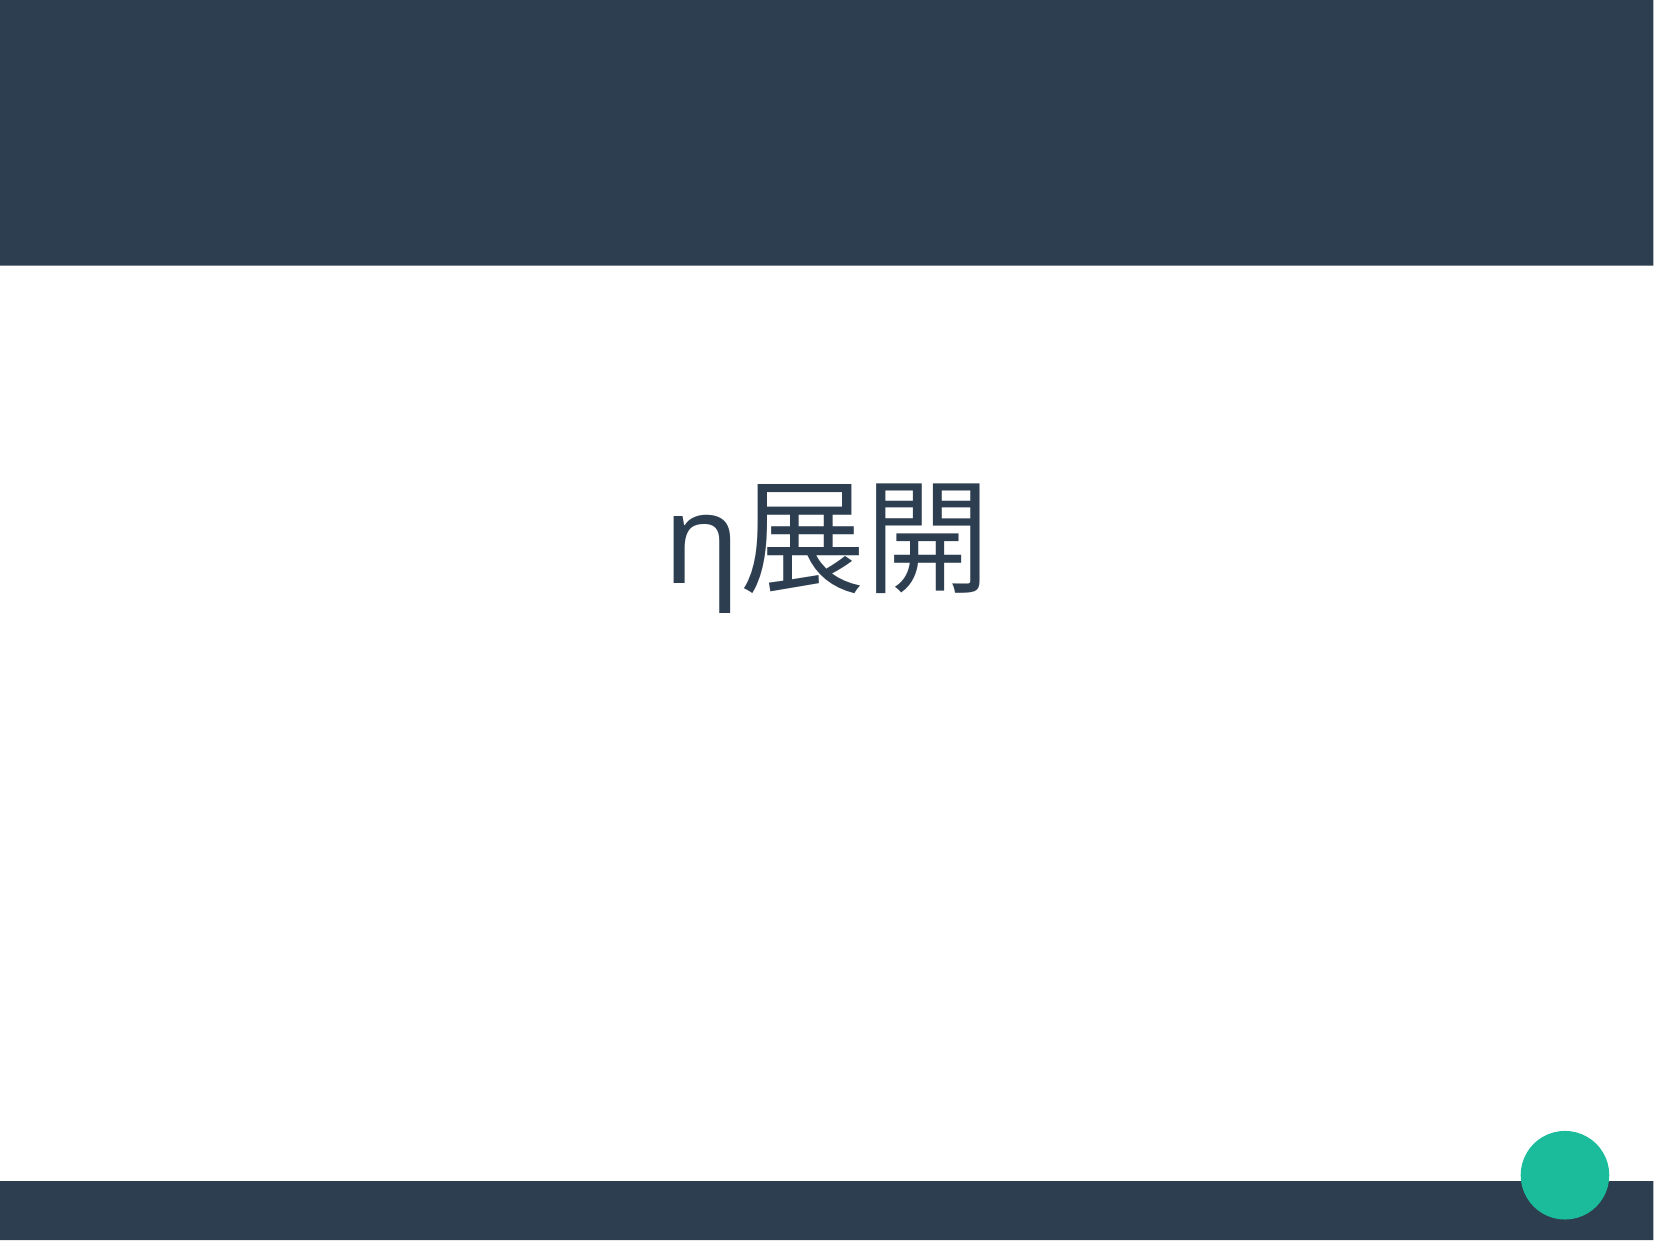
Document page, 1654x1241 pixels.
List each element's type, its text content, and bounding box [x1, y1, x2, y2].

subtitle η展開 [82, 49, 1571, 1010]
